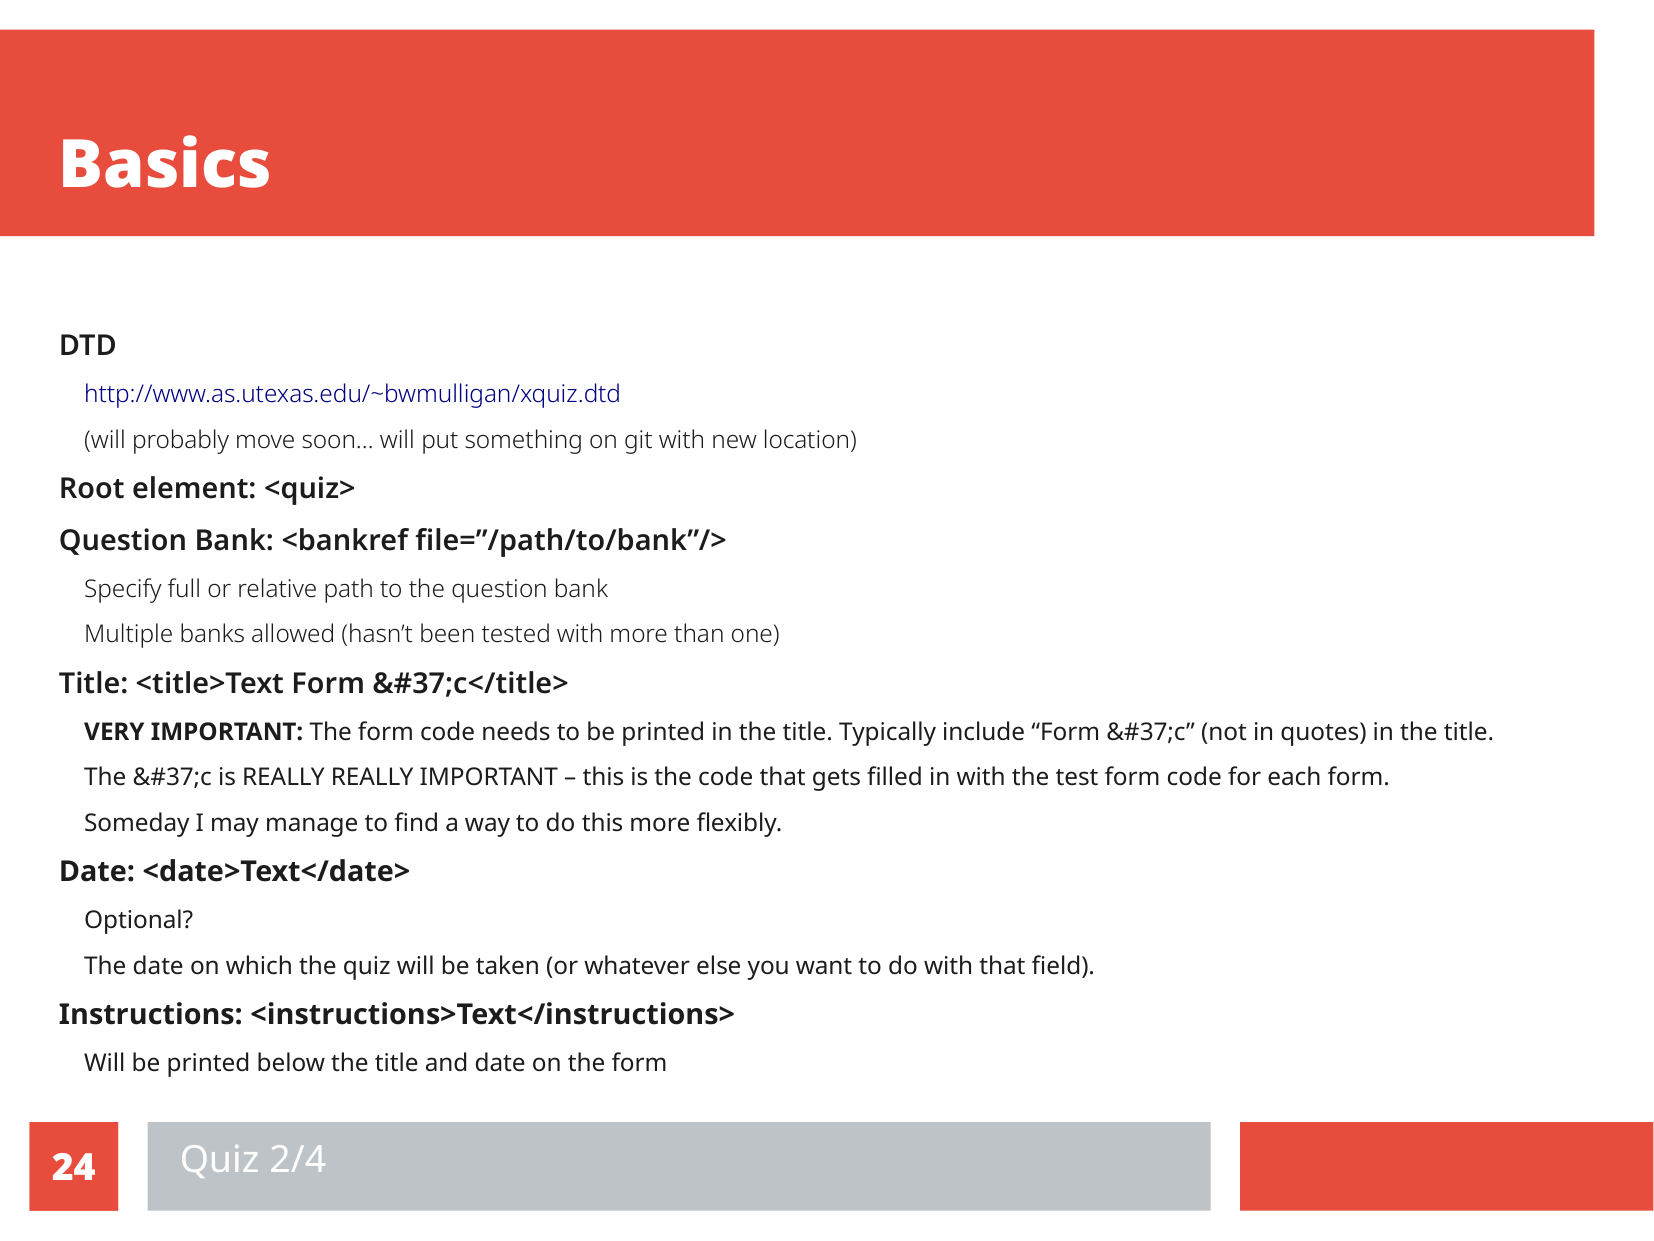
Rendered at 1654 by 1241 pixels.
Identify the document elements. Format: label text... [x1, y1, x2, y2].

text_box Quiz 2/4 [165, 1125, 736, 1184]
list DTD http://www.as.utexas.edu/~bwmulligan/xquiz.dtd (will probably move soon… will put something on git with new location) Root element: <quiz> Question Bank: <bankref file=”/path/to/bank”/> Specify full or relative path to the question bank Multiple banks allowed (hasn’t been tested with more than one) Title: <title>Text Form &#37;c</title> VERY IMPORTANT: The form code needs to be printed in the title. Typically include “Form &#37;c” (not in quotes) in the title. The &#37;c is REALLY REALLY IMPORTANT – this is the code that gets filled in with the test form code for each form. Someday I may manage to find a way to do this more flexibly. Date: <date>Text</date> Optional? The date on which the quiz will be taken (or whatever else you want to do with that field). Instructions: <instructions>Text</instructions> Will be printed below the title and date on the form [59, 324, 1565, 1093]
title Basics [59, 59, 1595, 207]
